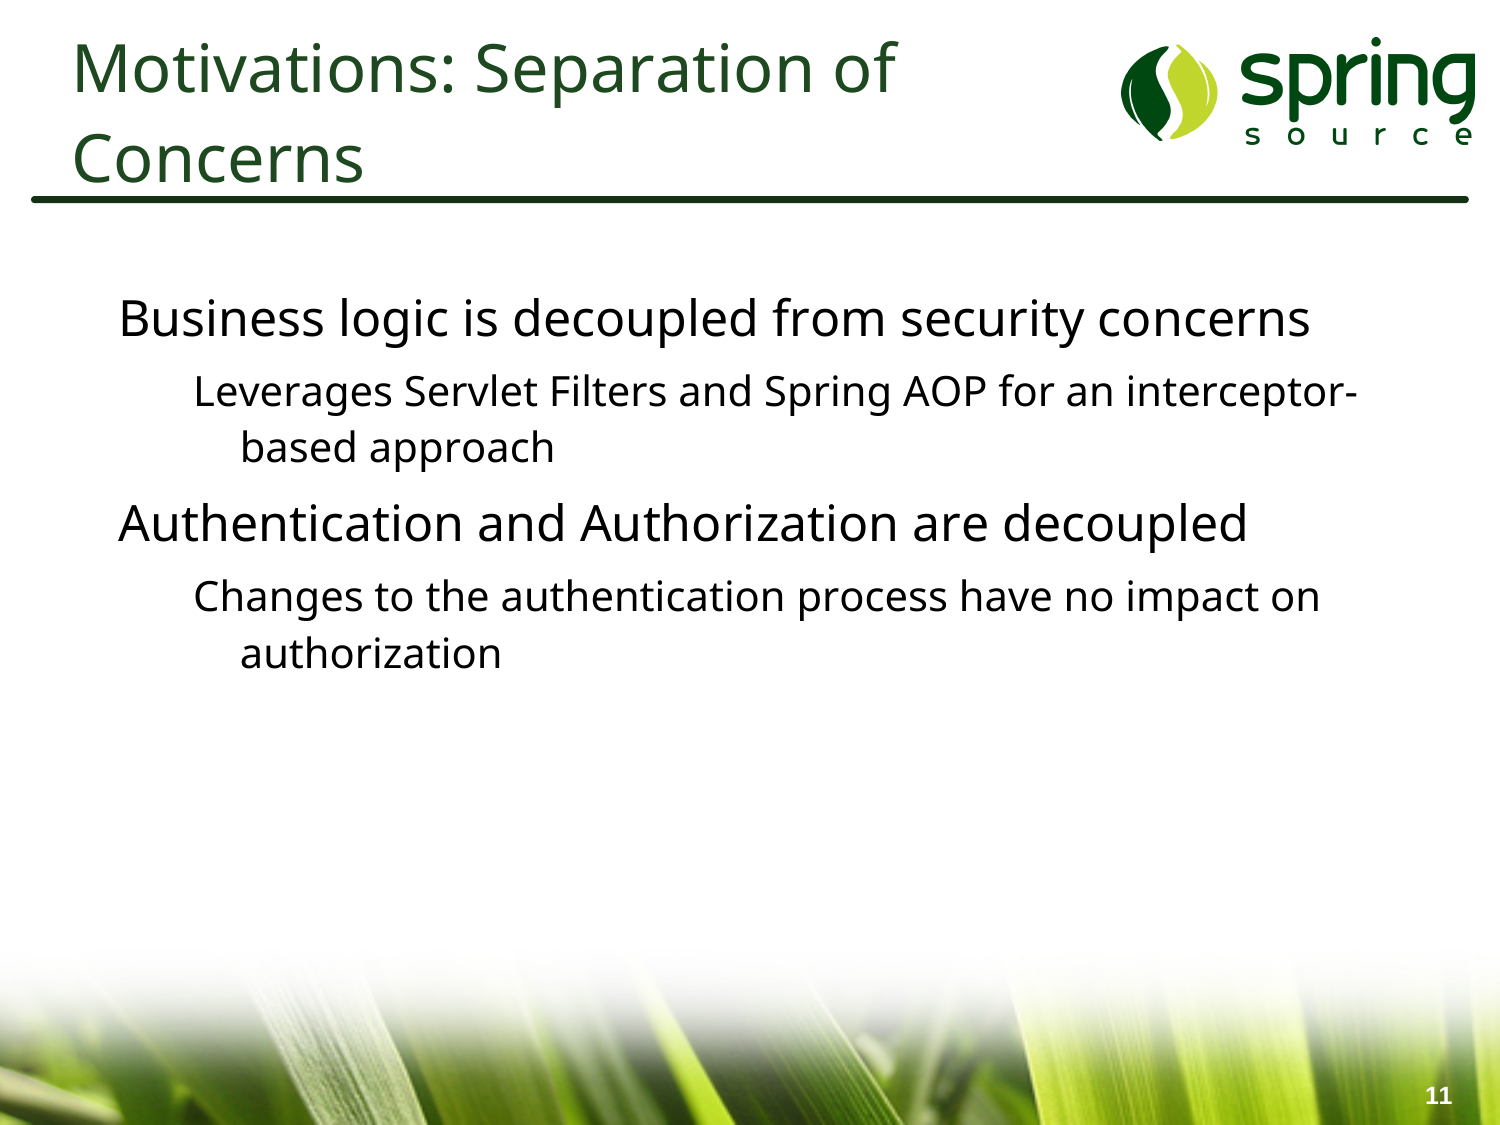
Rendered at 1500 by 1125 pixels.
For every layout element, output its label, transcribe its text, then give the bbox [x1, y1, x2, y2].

title Motivations: Separation of Concerns [56, 13, 1089, 191]
picture [1121, 37, 1475, 145]
list Business logic is decoupled from security concerns Leverages Servlet Filters and Spring AOP for an interceptor-based approach Authentication and Authorization are decoupled Changes to the authentication process have no impact on authorization [103, 275, 1394, 938]
picture [0, 944, 1500, 1125]
